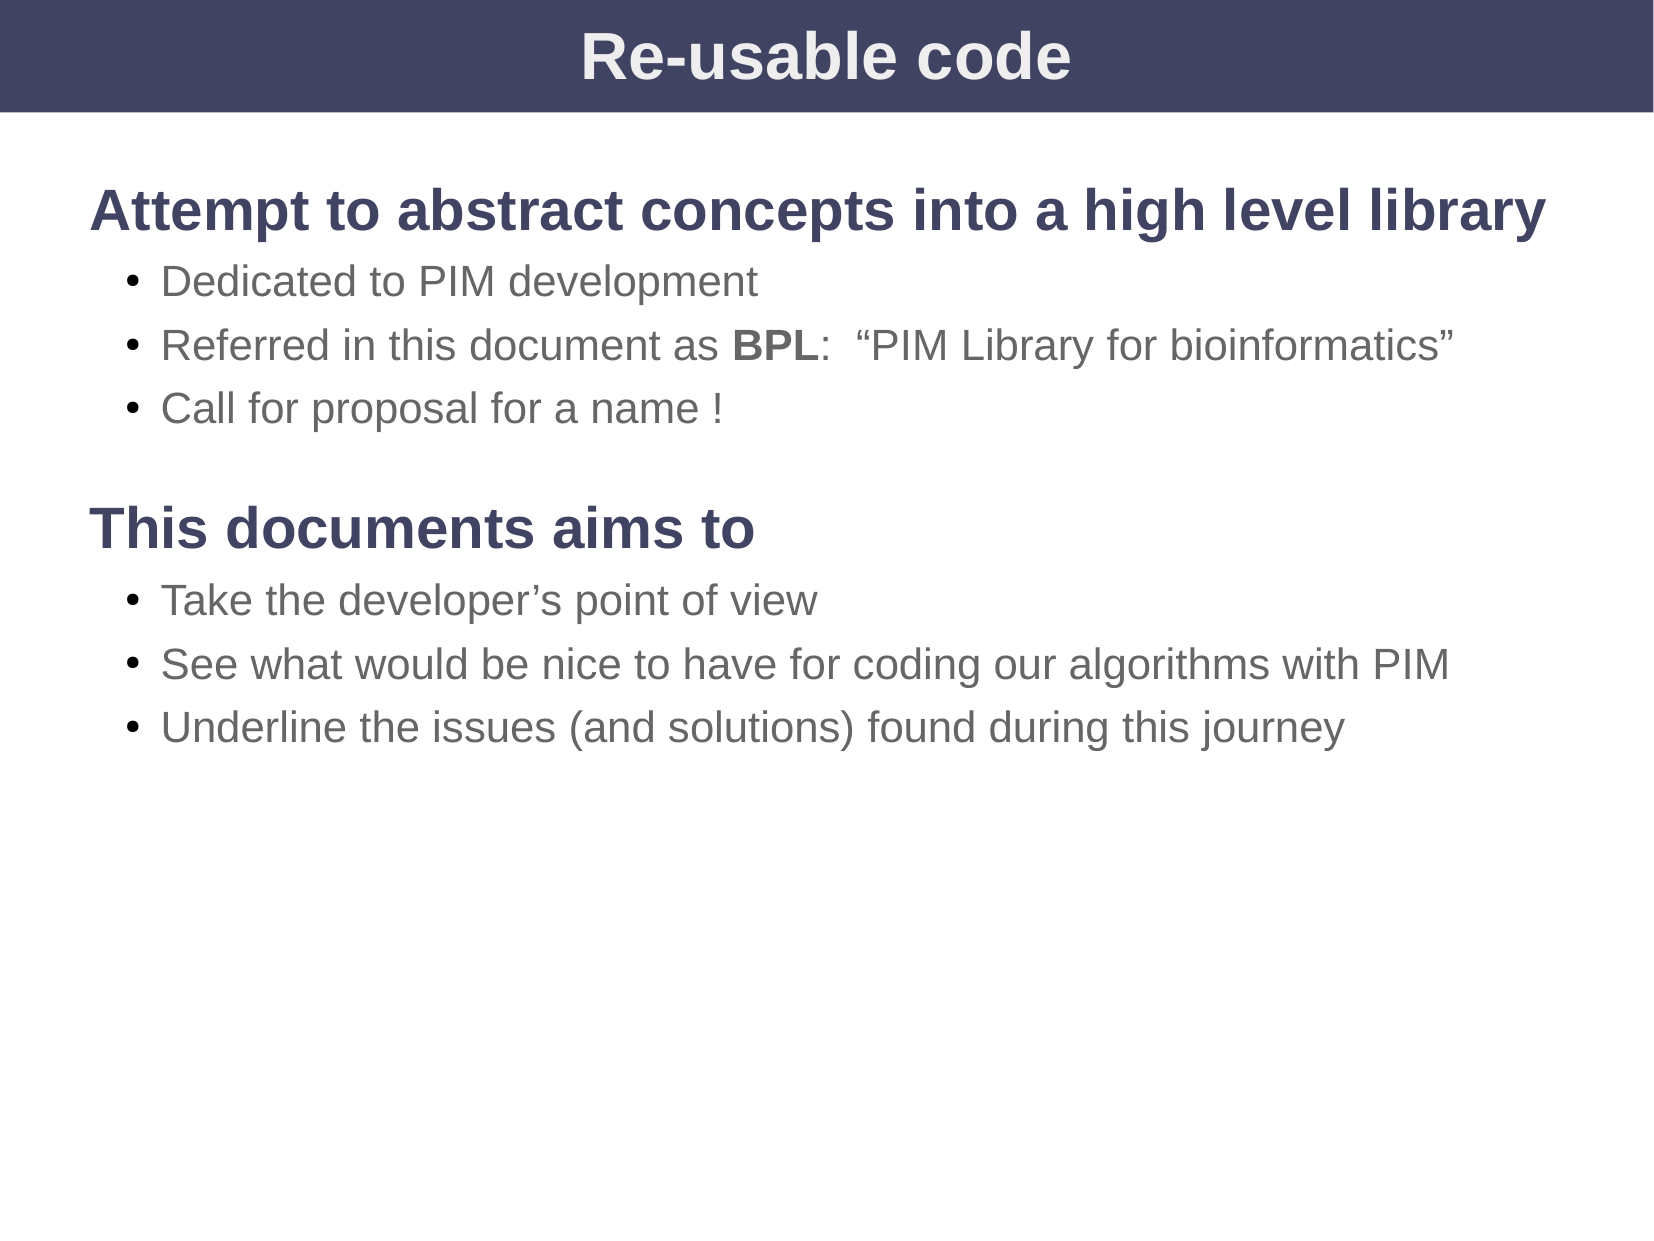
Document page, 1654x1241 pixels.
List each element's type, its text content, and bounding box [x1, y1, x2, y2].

text_box Re-usable code [0, 0, 1654, 113]
text_box Attempt to abstract concepts into a high level library Dedicated to PIM development Referred in this document as BPL: “PIM Library for bioinformatics” Call for proposal for a name ! This documents aims to Take the developer’s point of view See what would be nice to have for coding our algorithms with PIM Underline the issues (and solutions) found during this journey [75, 169, 1613, 817]
